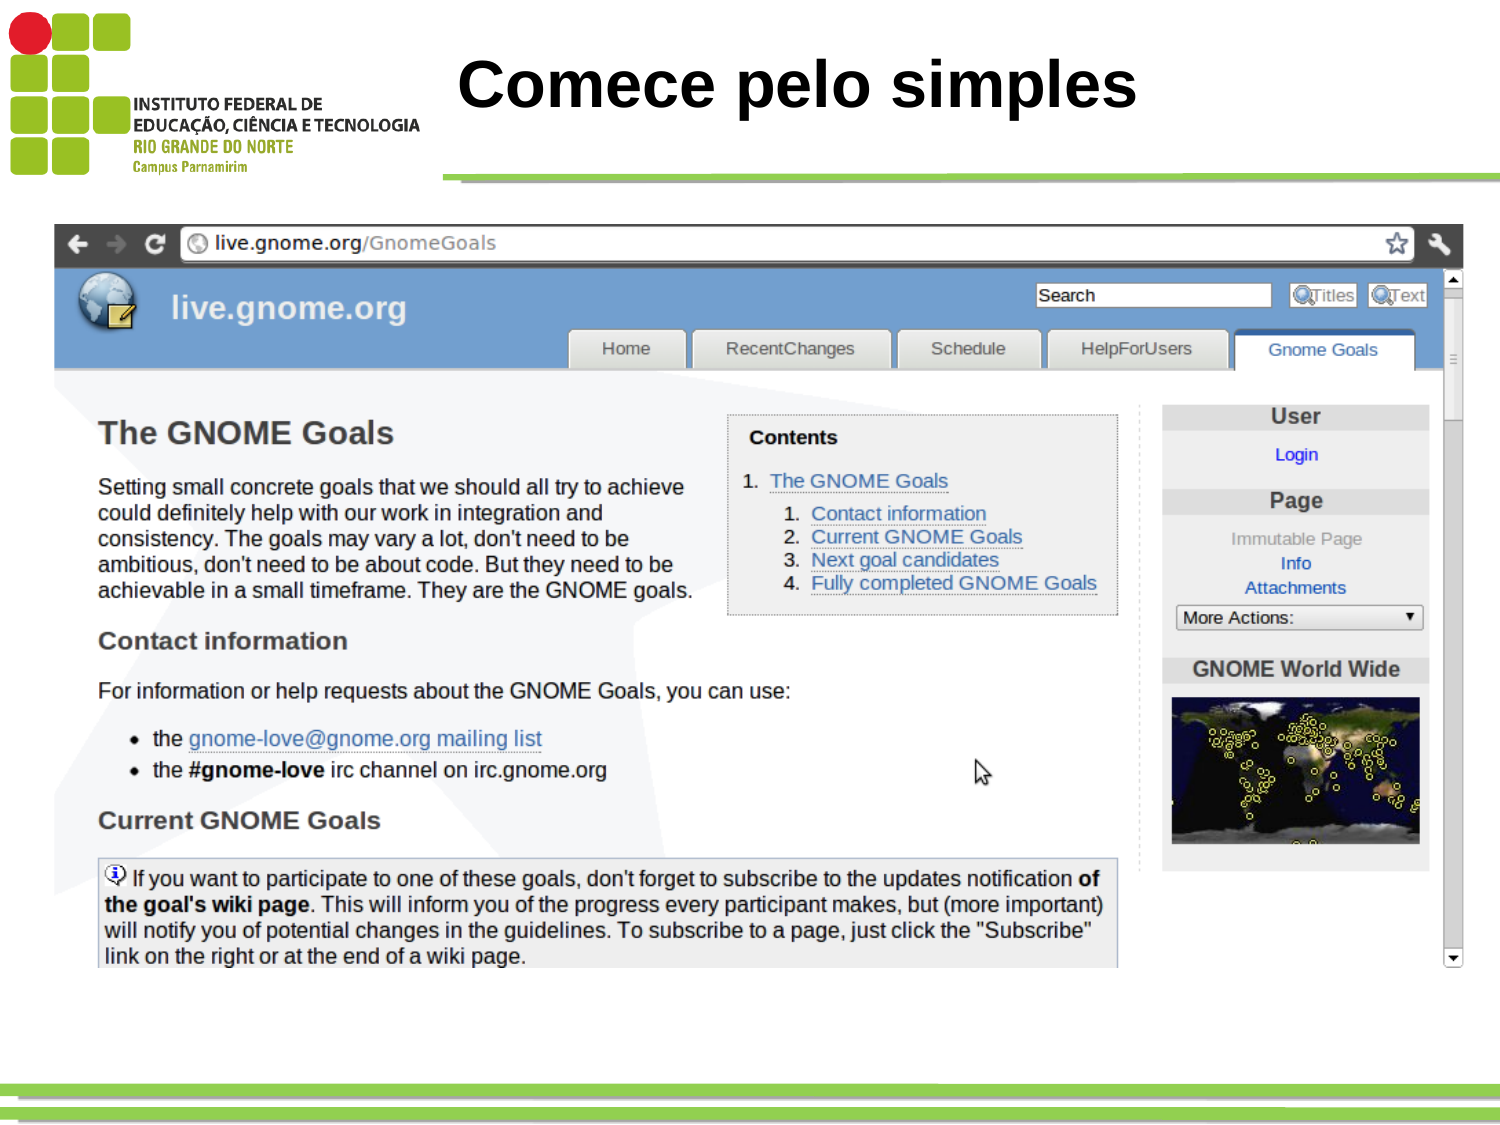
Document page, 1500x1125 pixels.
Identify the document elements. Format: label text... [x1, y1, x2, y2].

picture [54, 224, 1464, 968]
title Comece pelo simples [442, 0, 1499, 170]
picture [5, 2, 430, 182]
